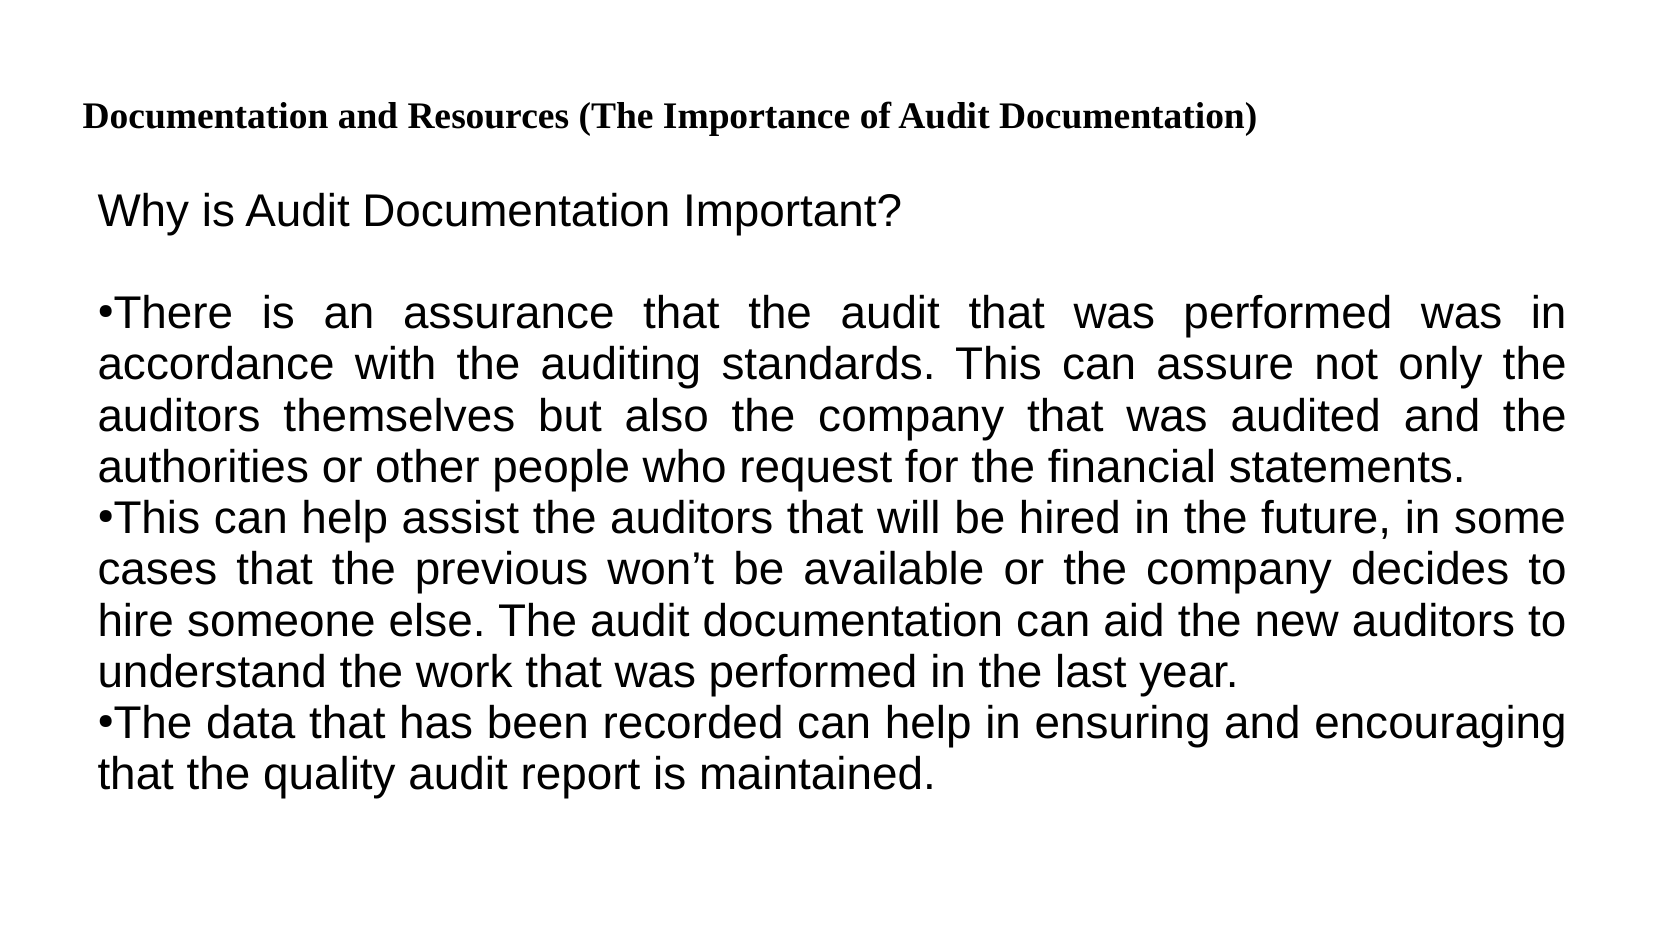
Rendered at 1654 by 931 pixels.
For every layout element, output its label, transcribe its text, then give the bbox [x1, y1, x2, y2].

text_box Why is Audit Documentation Important? There is an assurance that the audit that was performed was in accordance with the auditing standards. This can assure not only the auditors themselves but also the company that was audited and the authorities or other people who request for the financial statements. This can help assist the auditors that will be hired in the future, in some cases that the previous won’t be available or the company decides to hire someone else. The audit documentation can aid the new auditors to understand the work that was performed in the last year. The data that has been recorded can help in ensuring and encouraging that the quality audit report is maintained. [82, 177, 1583, 910]
title Documentation and Resources (The Importance of Audit Documentation) [82, 67, 1477, 154]
